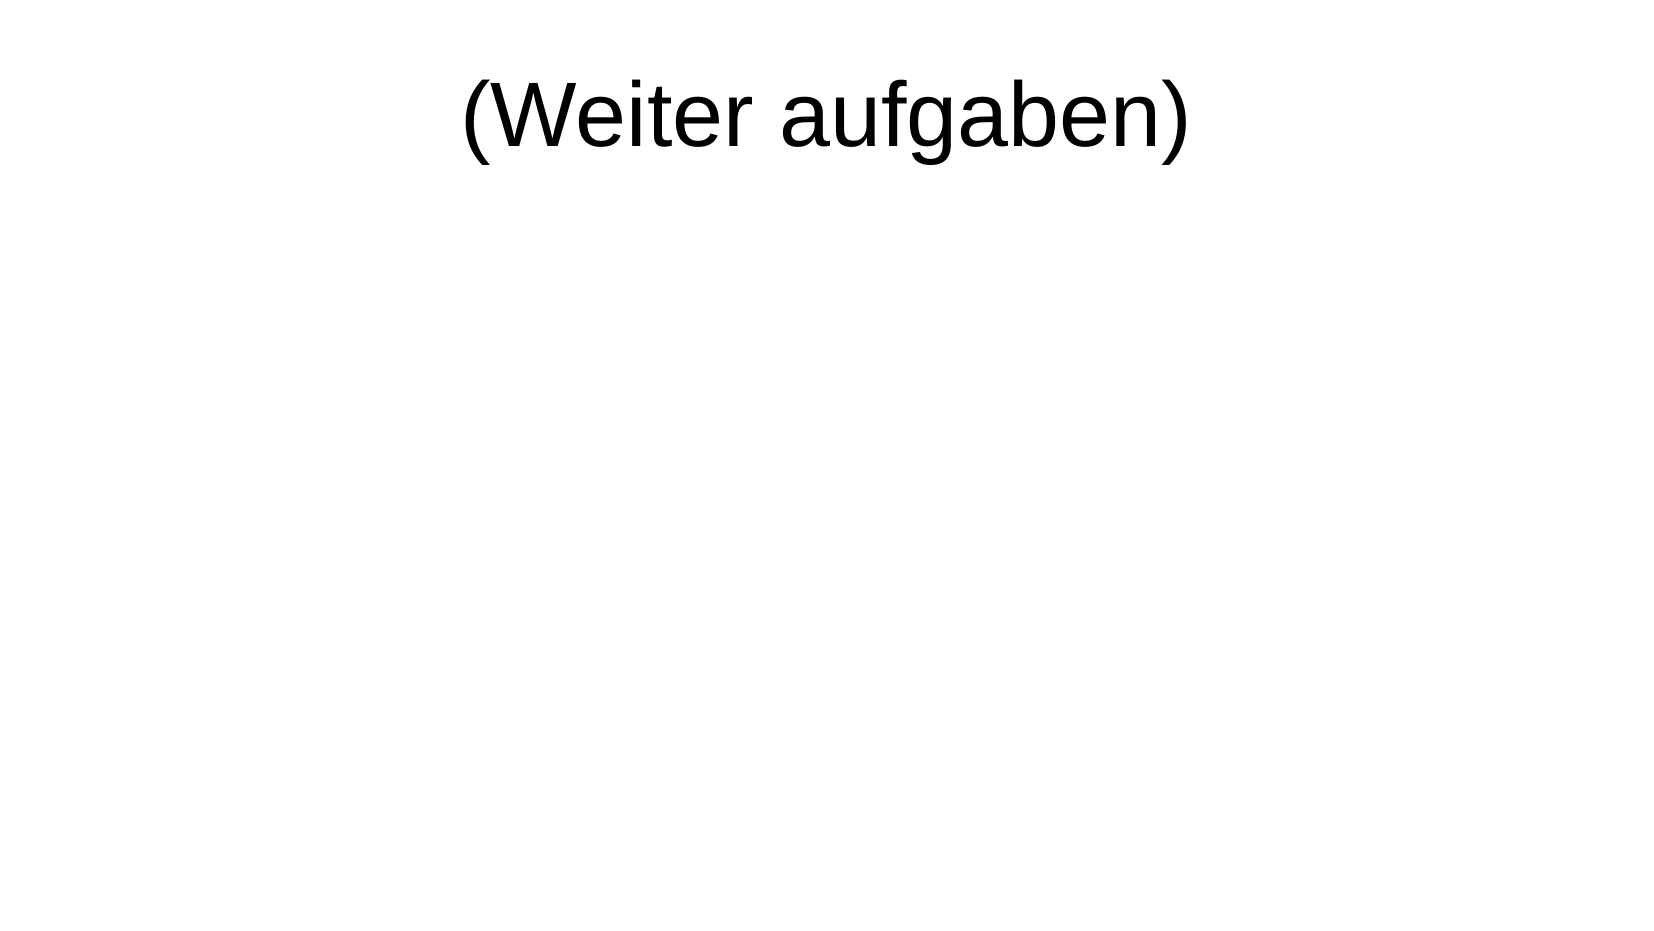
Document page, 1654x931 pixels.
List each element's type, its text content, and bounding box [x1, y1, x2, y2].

title (Weiter aufgaben) [82, 37, 1571, 193]
